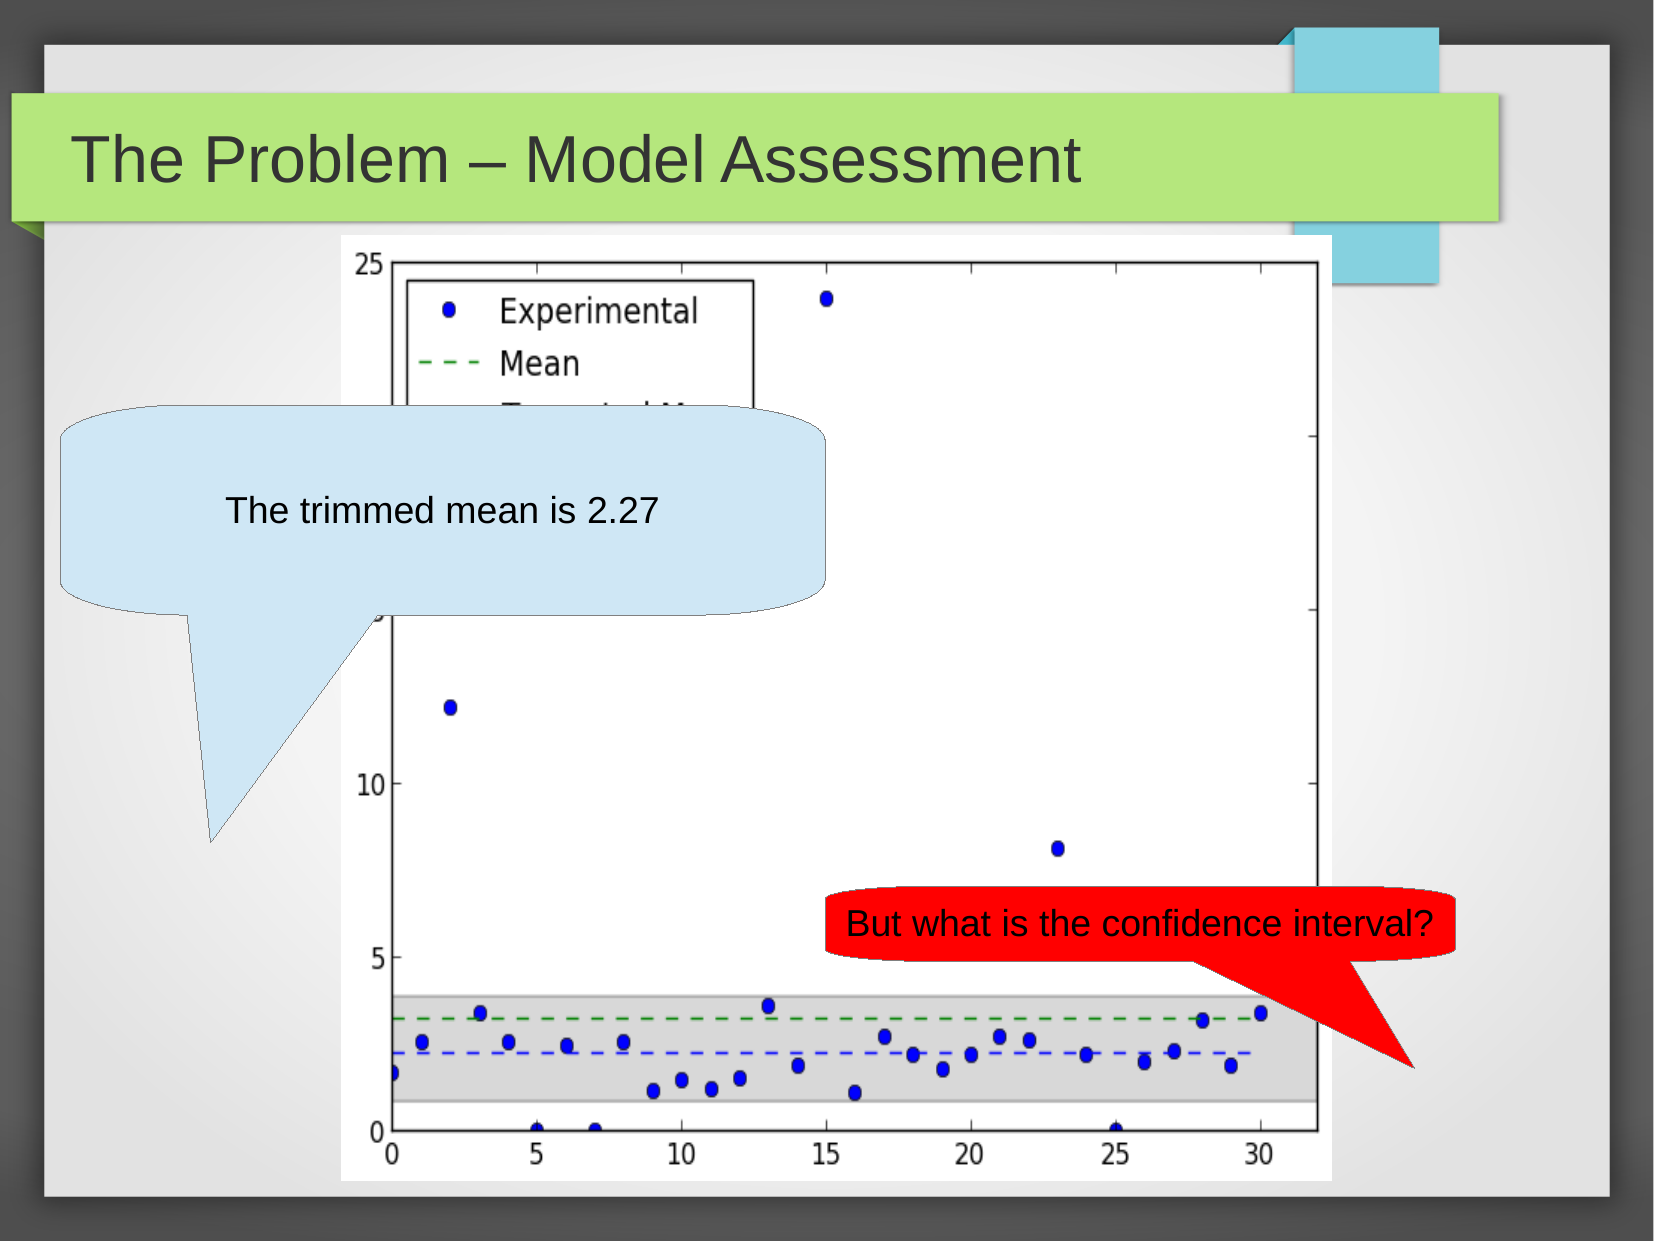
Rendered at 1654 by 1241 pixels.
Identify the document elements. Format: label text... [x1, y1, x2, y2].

text_box But what is the confidence interval? [825, 886, 1456, 1069]
picture [0, 0, 1654, 1241]
title The Problem – Model Assessment [70, 106, 1591, 213]
text_box The trimmed mean is 2.27 [60, 405, 826, 843]
